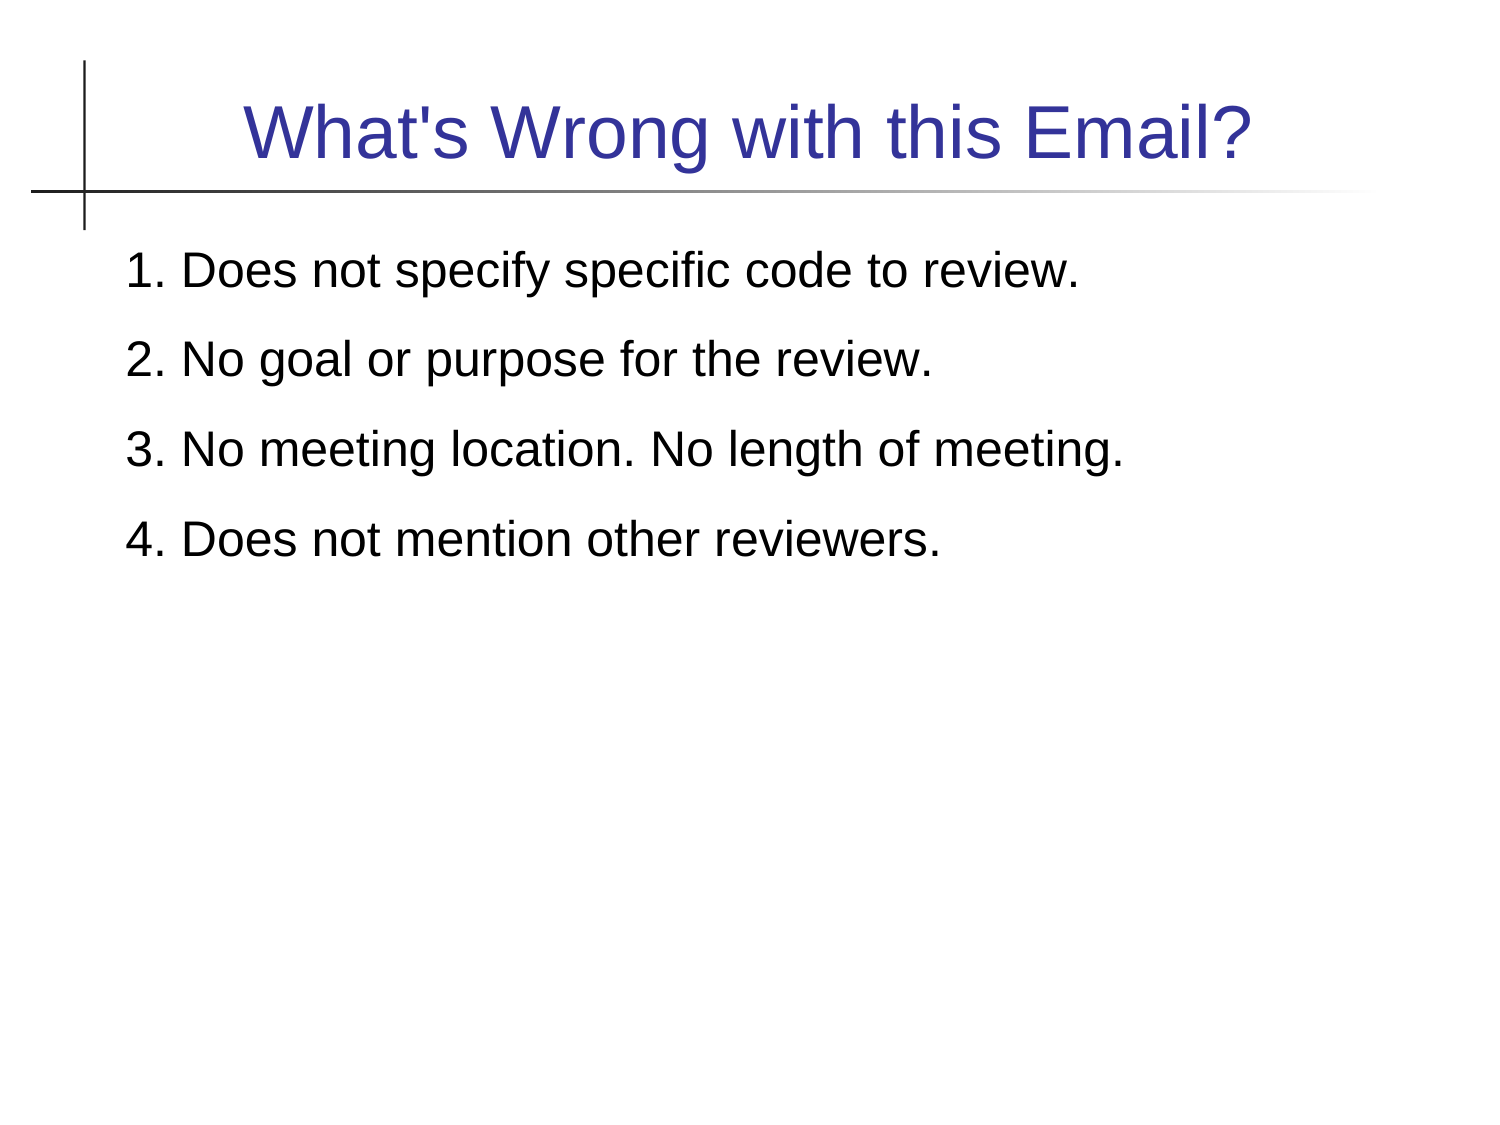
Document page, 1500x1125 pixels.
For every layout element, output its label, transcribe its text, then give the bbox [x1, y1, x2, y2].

list 1. Does not specify specific code to review. 2. No goal or purpose for the review. 3. No meeting location. No length of meeting. 4. Does not mention other reviewers. [110, 229, 1408, 960]
title What's Wrong with this Email? [100, 42, 1397, 182]
